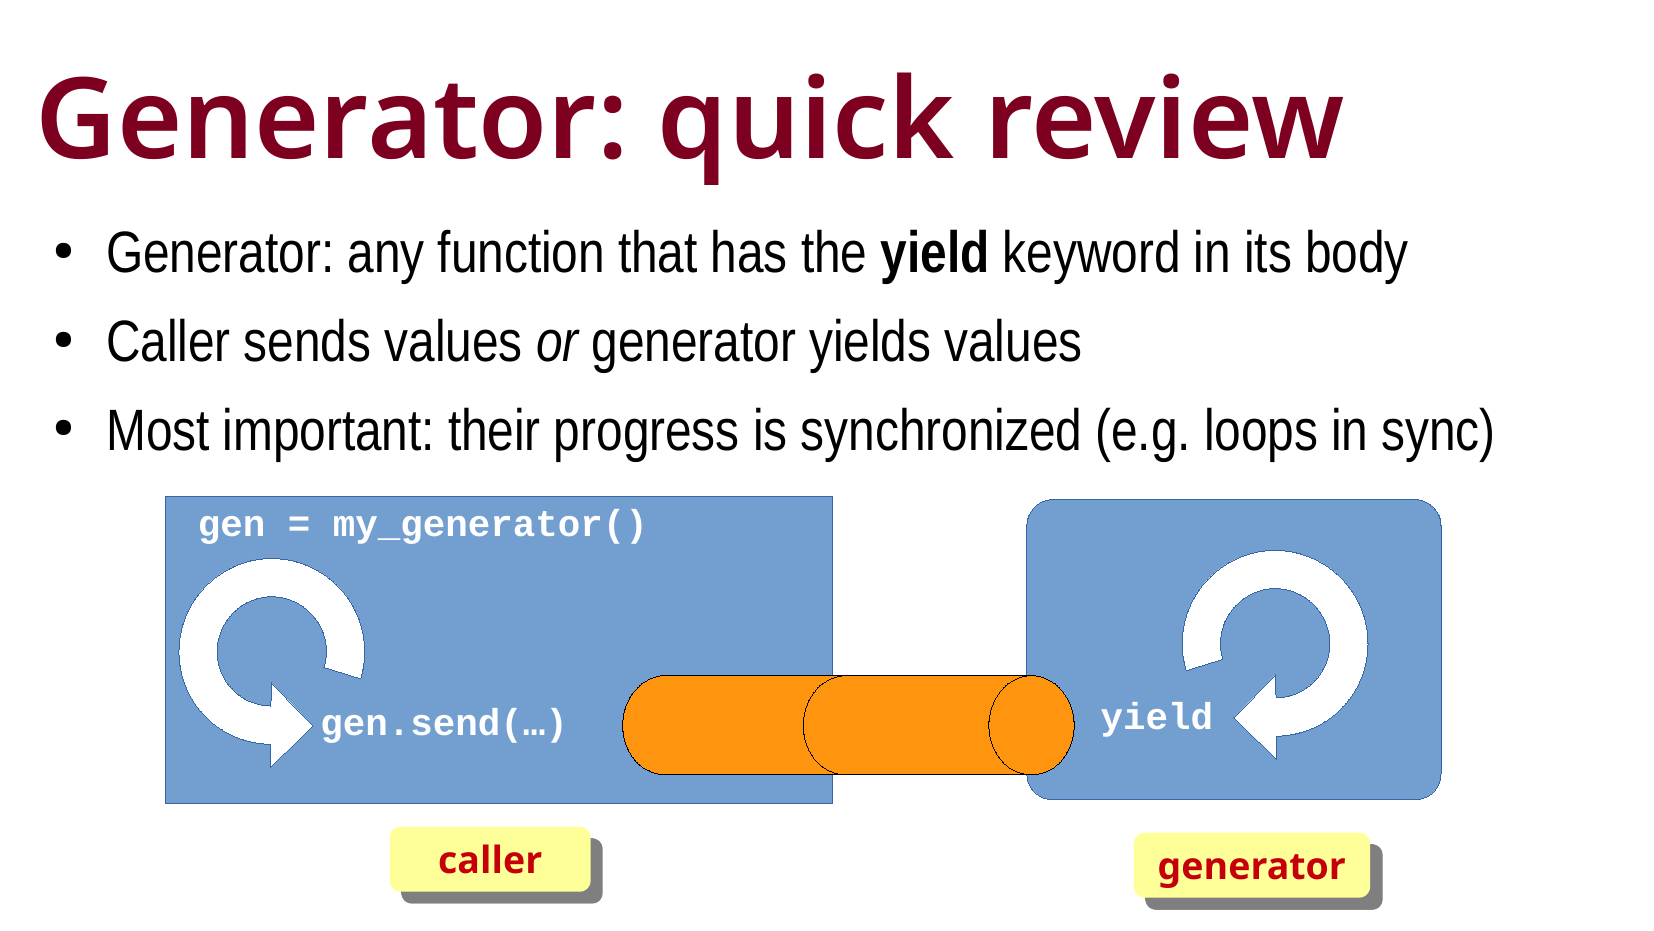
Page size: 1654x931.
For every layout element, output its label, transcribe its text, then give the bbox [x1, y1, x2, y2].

text_box gen = my_generator() [183, 498, 821, 603]
text_box yield [1085, 690, 1229, 749]
text_box generator [1133, 832, 1371, 898]
title Generator: quick review [35, 37, 1571, 193]
text_box caller [389, 826, 591, 892]
text_box [165, 496, 1442, 804]
text_box gen.send(…) [305, 696, 583, 754]
list Generator: any function that has the yield keyword in its body Caller sends values or generator yields values Most important: their progress is synchronized (e.g. loops in sync) [35, 218, 1571, 693]
